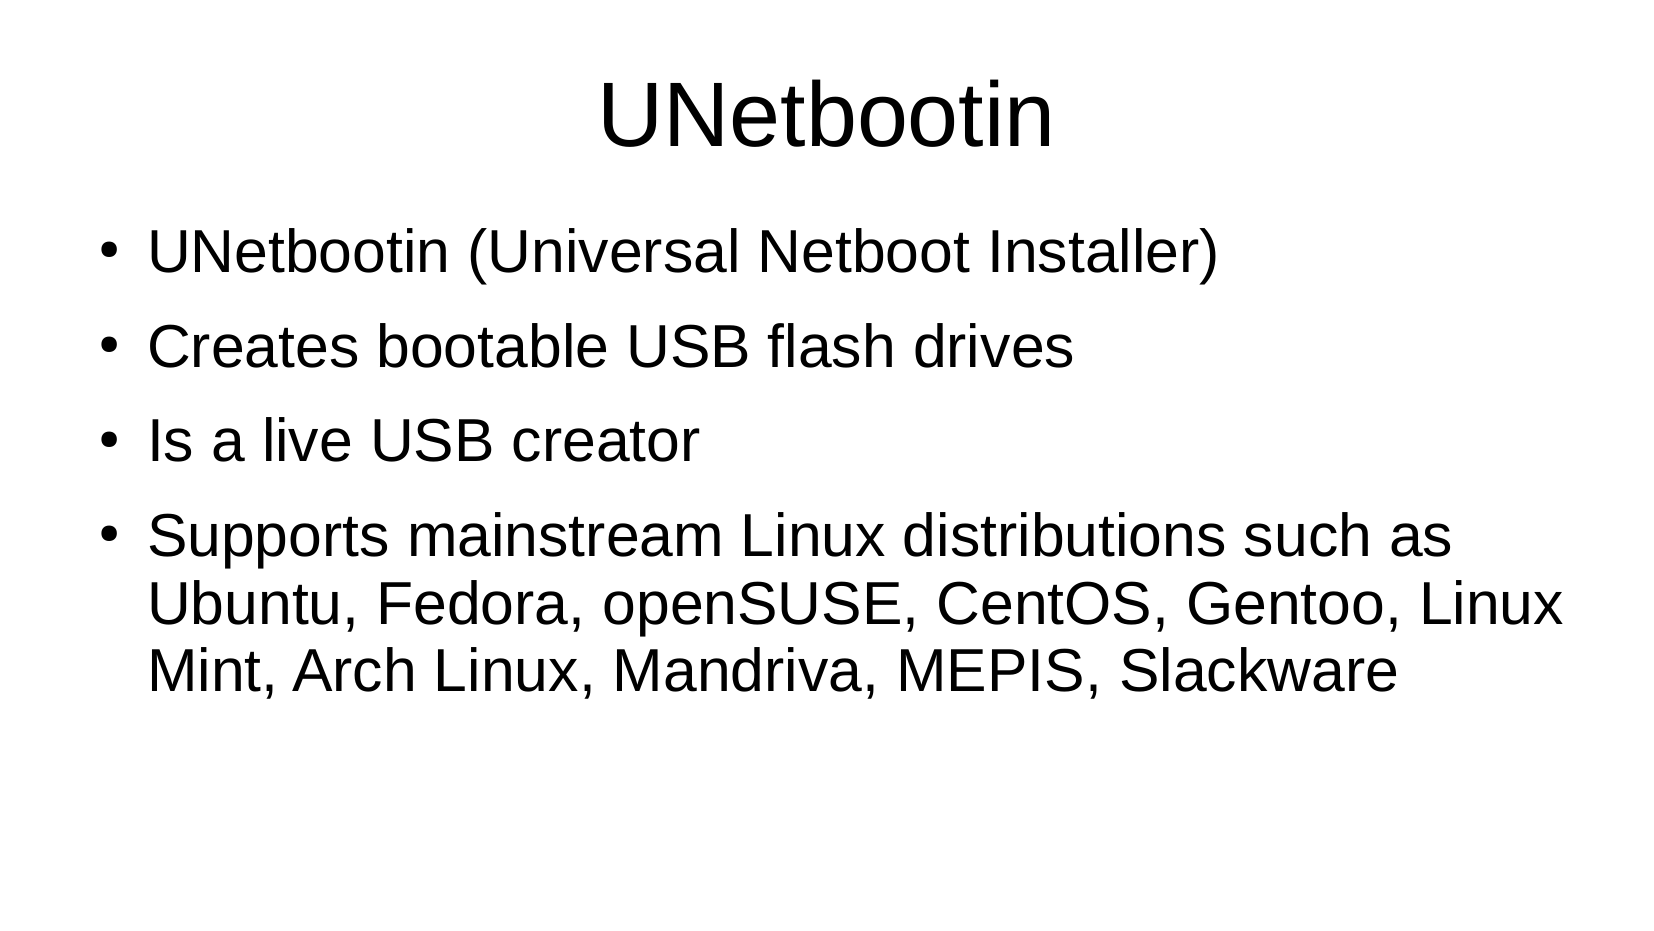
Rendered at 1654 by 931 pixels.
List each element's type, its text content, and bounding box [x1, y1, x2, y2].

list UNetbootin (Universal Netboot Installer) Creates bootable USB flash drives Is a live USB creator Supports mainstream Linux distributions such as Ubuntu, Fedora, openSUSE, CentOS, Gentoo, Linux Mint, Arch Linux, Mandriva, MEPIS, Slackware [82, 217, 1571, 758]
title UNetbootin [82, 37, 1571, 193]
